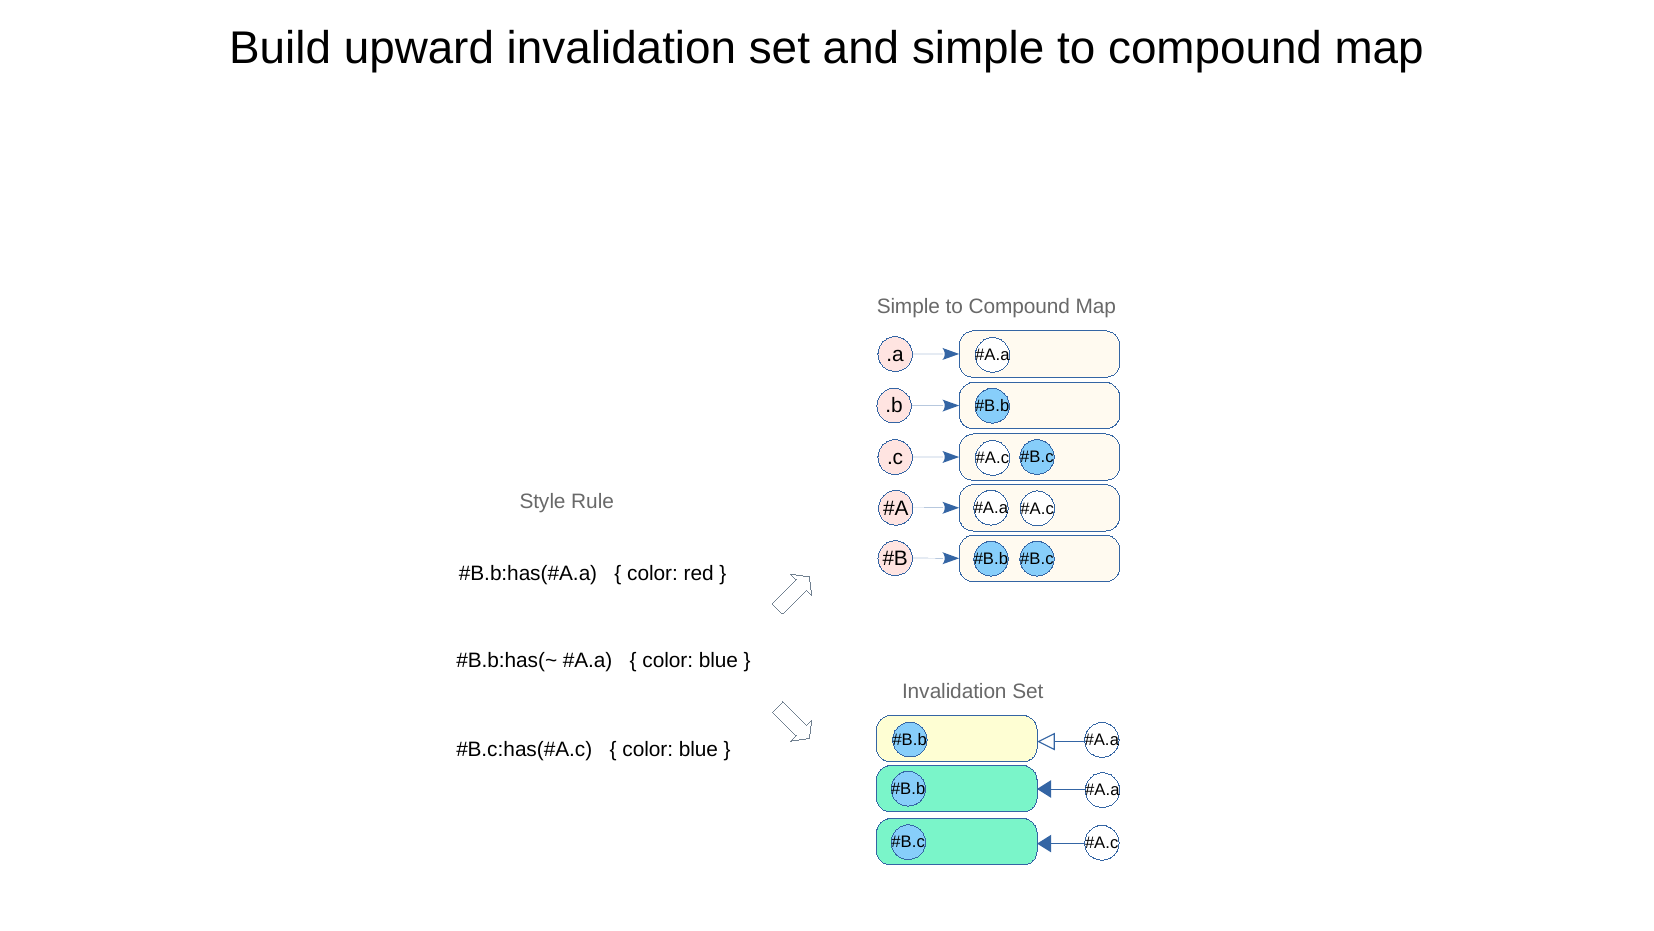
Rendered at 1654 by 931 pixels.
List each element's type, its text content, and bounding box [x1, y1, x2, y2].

text_box #B.b [892, 722, 928, 757]
text_box #B [877, 540, 913, 576]
text_box [959, 330, 1120, 378]
text_box #B.b [975, 388, 1010, 424]
text_box #A.a [1084, 722, 1120, 758]
text_box #A.c [1020, 490, 1055, 526]
text_box Simple to Compound Map [874, 283, 1119, 330]
text_box [772, 701, 812, 742]
text_box [876, 715, 1038, 762]
text_box Build upward invalidation set and simple to compound map [0, 15, 1654, 91]
text_box Invalidation Set [850, 667, 1095, 715]
text_box Style Rule [478, 478, 656, 526]
text_box #A.a [974, 490, 1009, 526]
text_box #B.c [1019, 439, 1055, 475]
text_box [959, 535, 1120, 582]
text_box #A [878, 490, 913, 526]
text_box [772, 574, 812, 614]
text_box #B.b:has(~ #A.a) { color: blue } [441, 637, 717, 684]
text_box #A.c [975, 440, 1010, 476]
text_box [959, 484, 1120, 532]
text_box #A.c [1084, 825, 1120, 861]
text_box [876, 765, 1038, 812]
text_box #B.c:has(#A.c) { color: blue } [441, 725, 717, 773]
text_box #B.b:has(#A.a) { color: red } [444, 550, 720, 597]
text_box #B.b [974, 541, 1009, 577]
text_box .a [877, 336, 913, 372]
text_box #B.c [891, 824, 926, 860]
text_box .b [876, 388, 912, 423]
text_box #A.a [1085, 772, 1120, 808]
text_box [959, 433, 1120, 481]
text_box [959, 382, 1120, 429]
text_box .c [877, 439, 913, 475]
text_box #A.a [975, 337, 1010, 373]
text_box #B.b [891, 771, 926, 807]
text_box #B.c [1019, 541, 1055, 577]
text_box [876, 818, 1038, 865]
